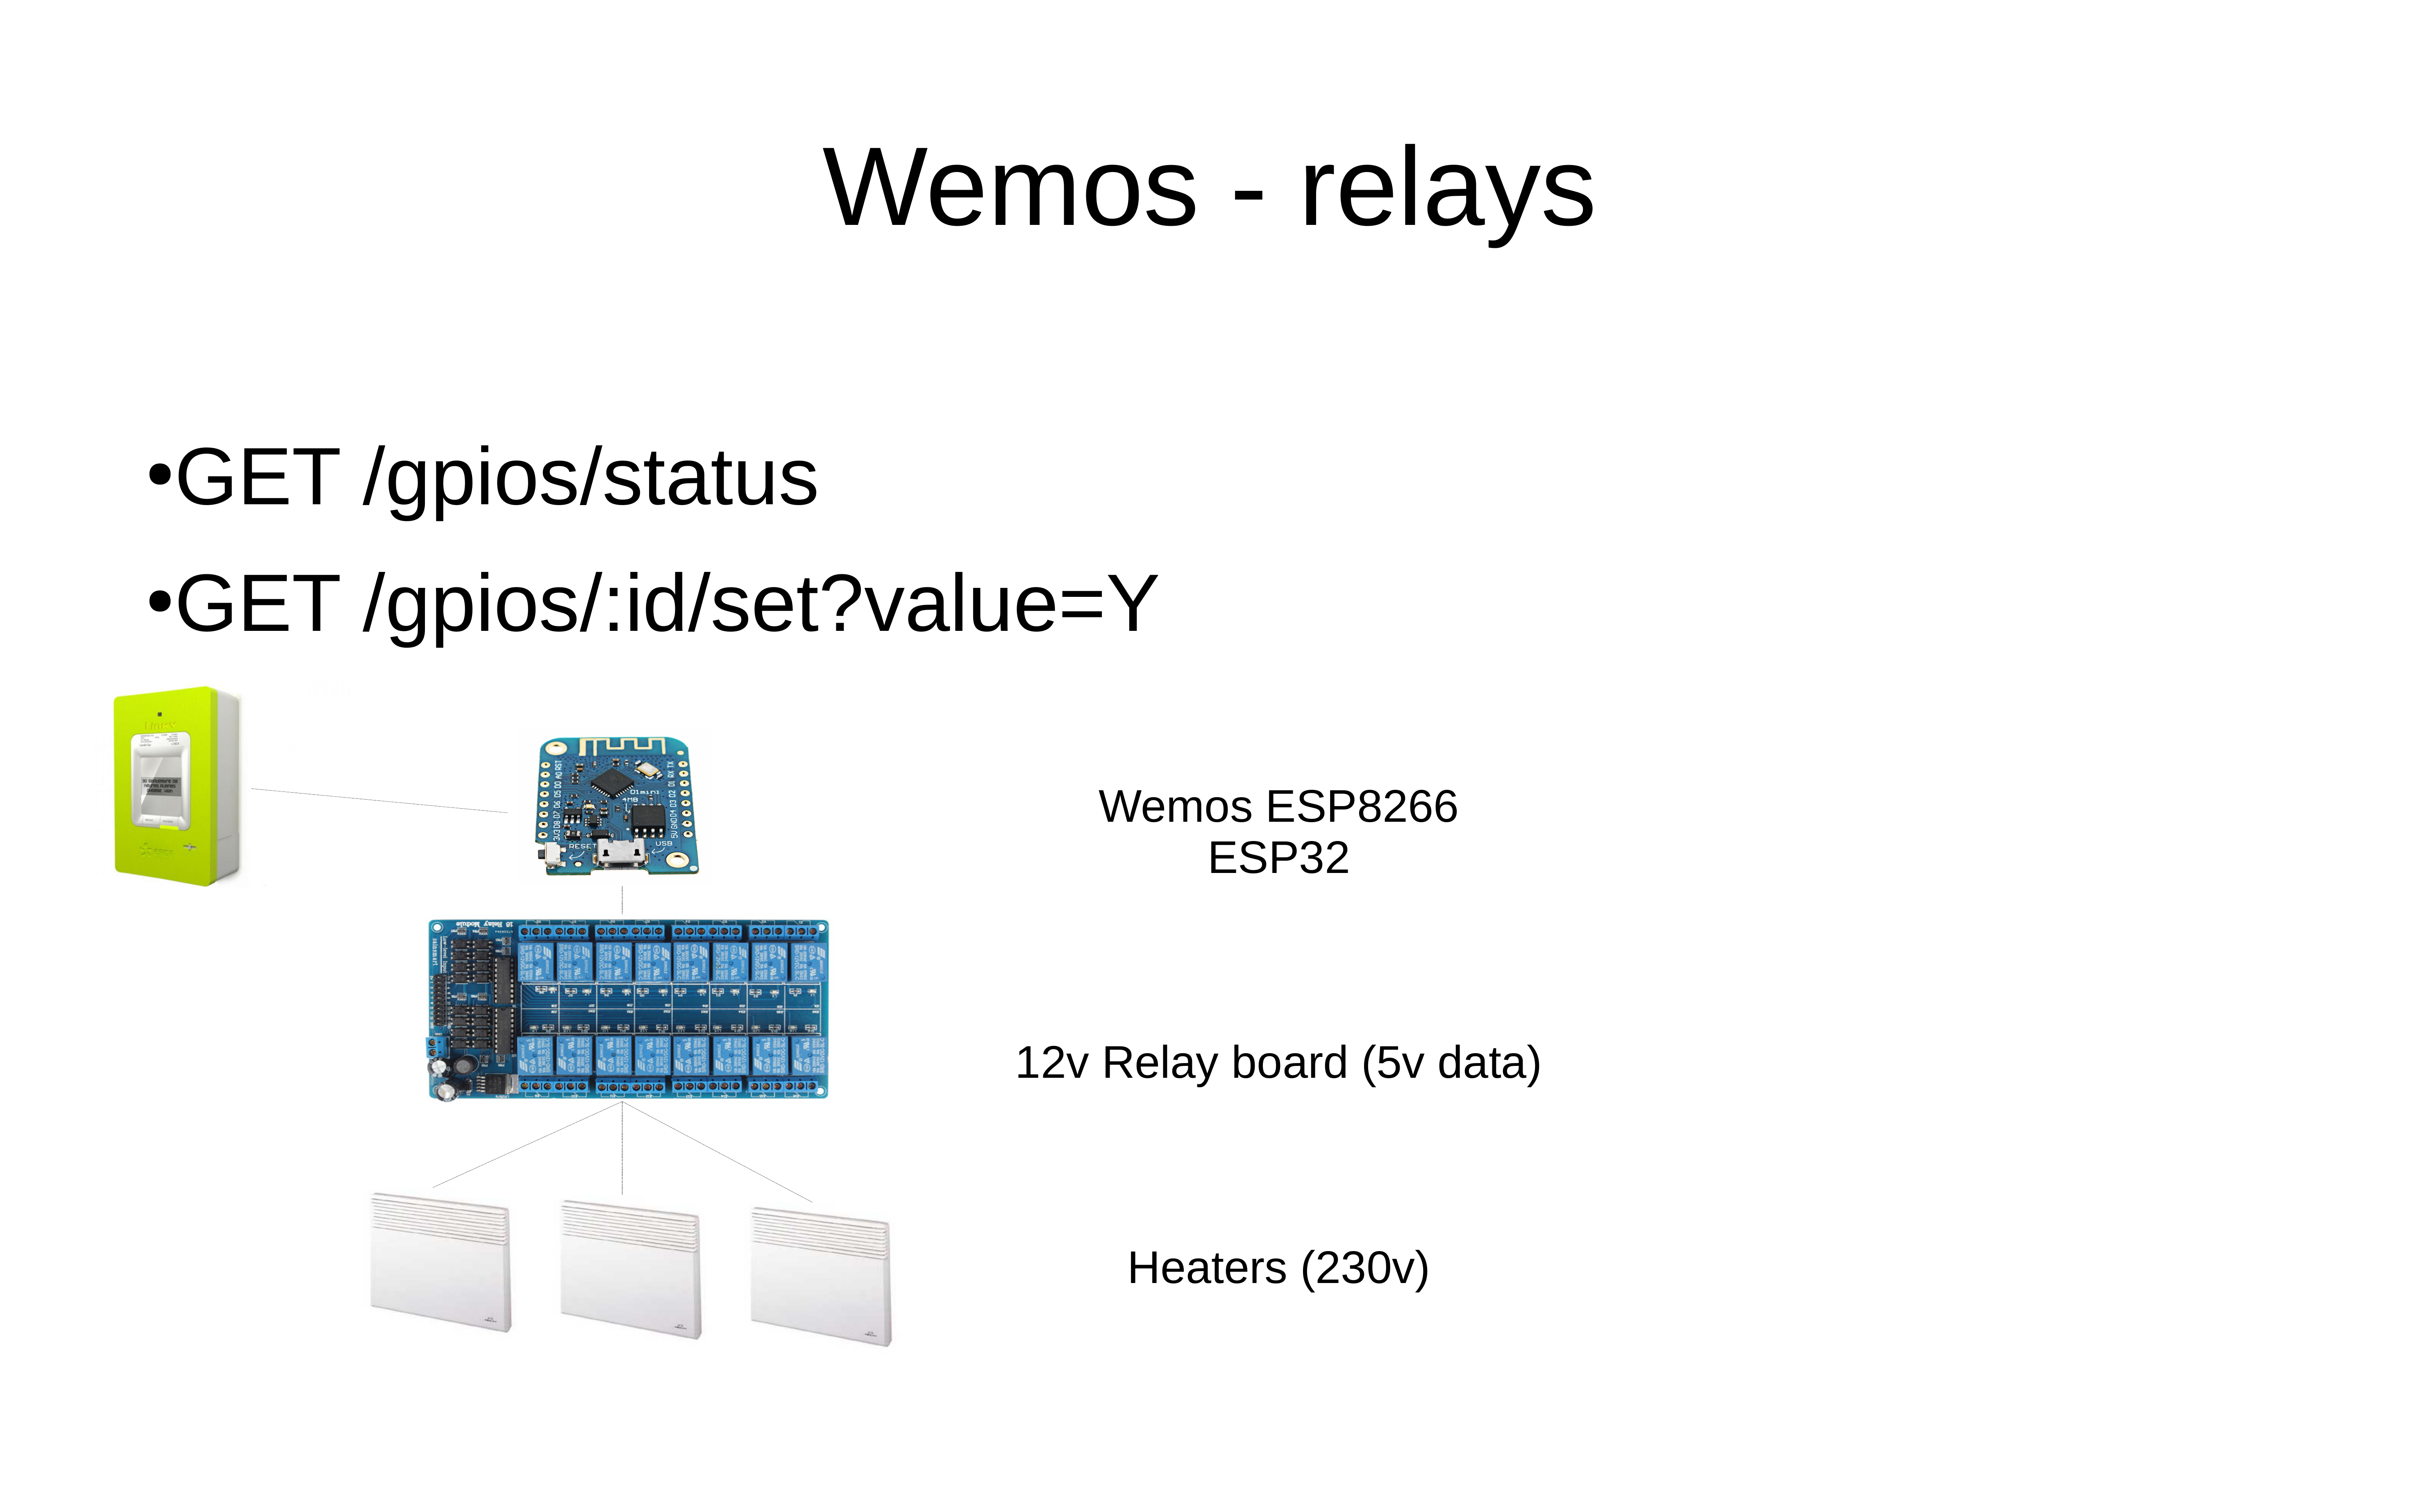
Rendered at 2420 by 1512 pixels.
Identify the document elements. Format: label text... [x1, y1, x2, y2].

text_box Wemos ESP8266 ESP32 12v Relay board (5v data) Heaters (230v) [899, 778, 1659, 1296]
title Wemos - relays [121, 0, 2299, 558]
list GET /gpios/status GET /gpios/:id/set?value=Y [138, 304, 2316, 1181]
picture [518, 727, 713, 886]
picture [24, 682, 350, 887]
picture [345, 1181, 916, 1354]
